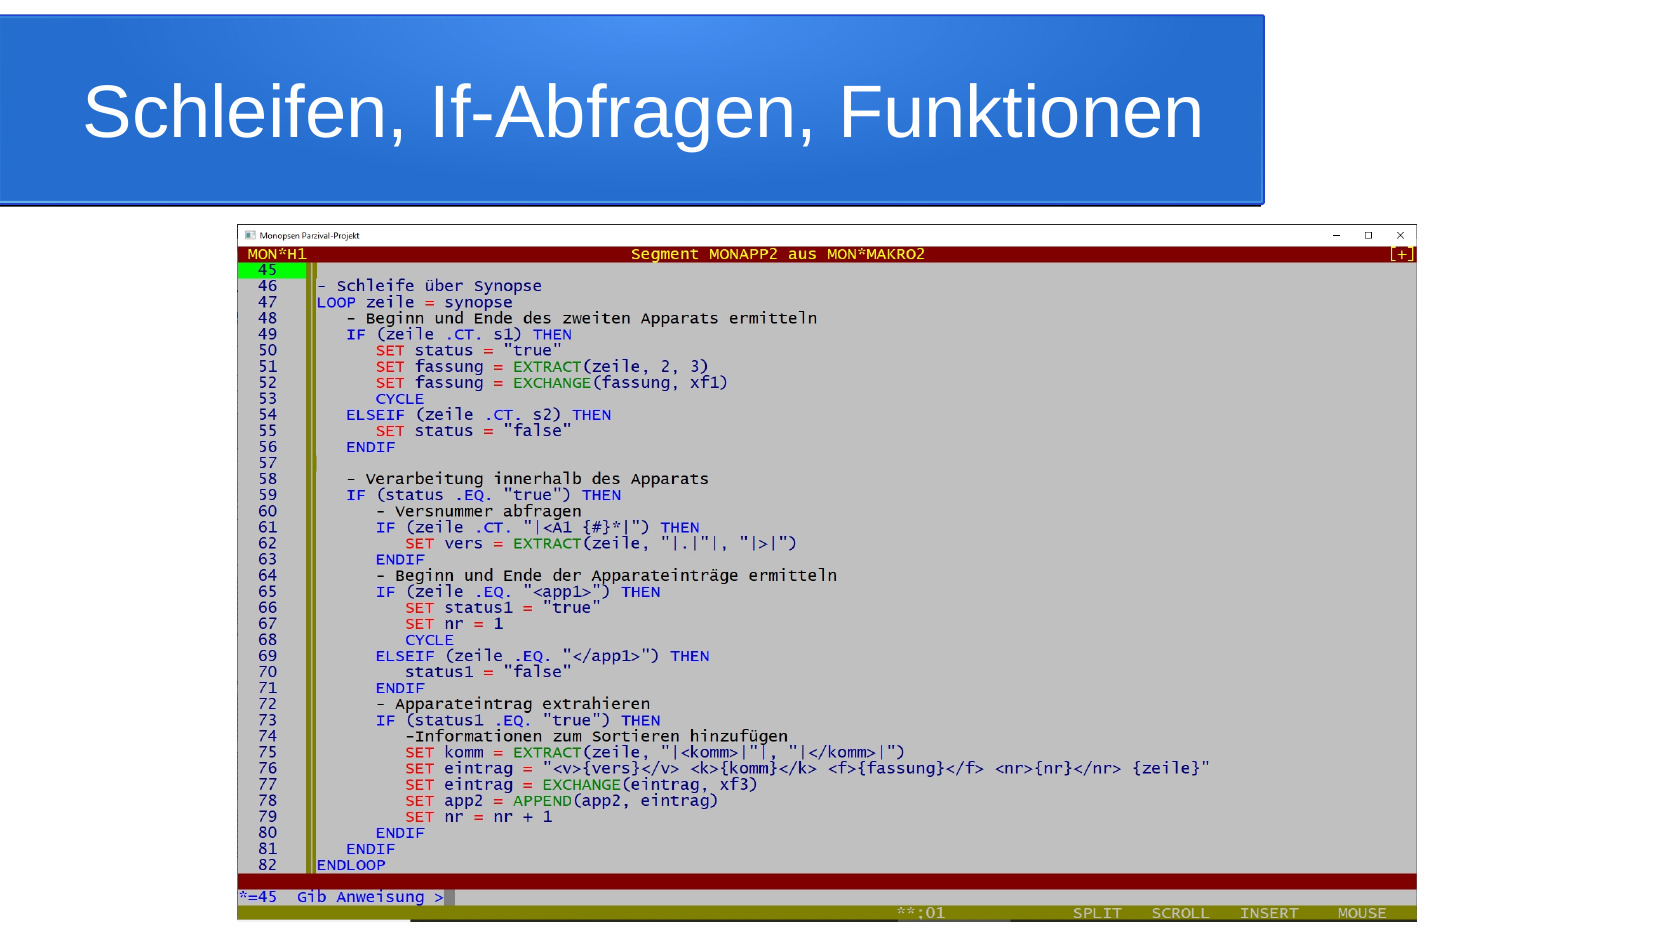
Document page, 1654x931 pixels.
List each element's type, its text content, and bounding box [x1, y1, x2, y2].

picture [237, 224, 1417, 922]
title Schleifen, If-Abfragen, Funktionen [82, 35, 1235, 189]
